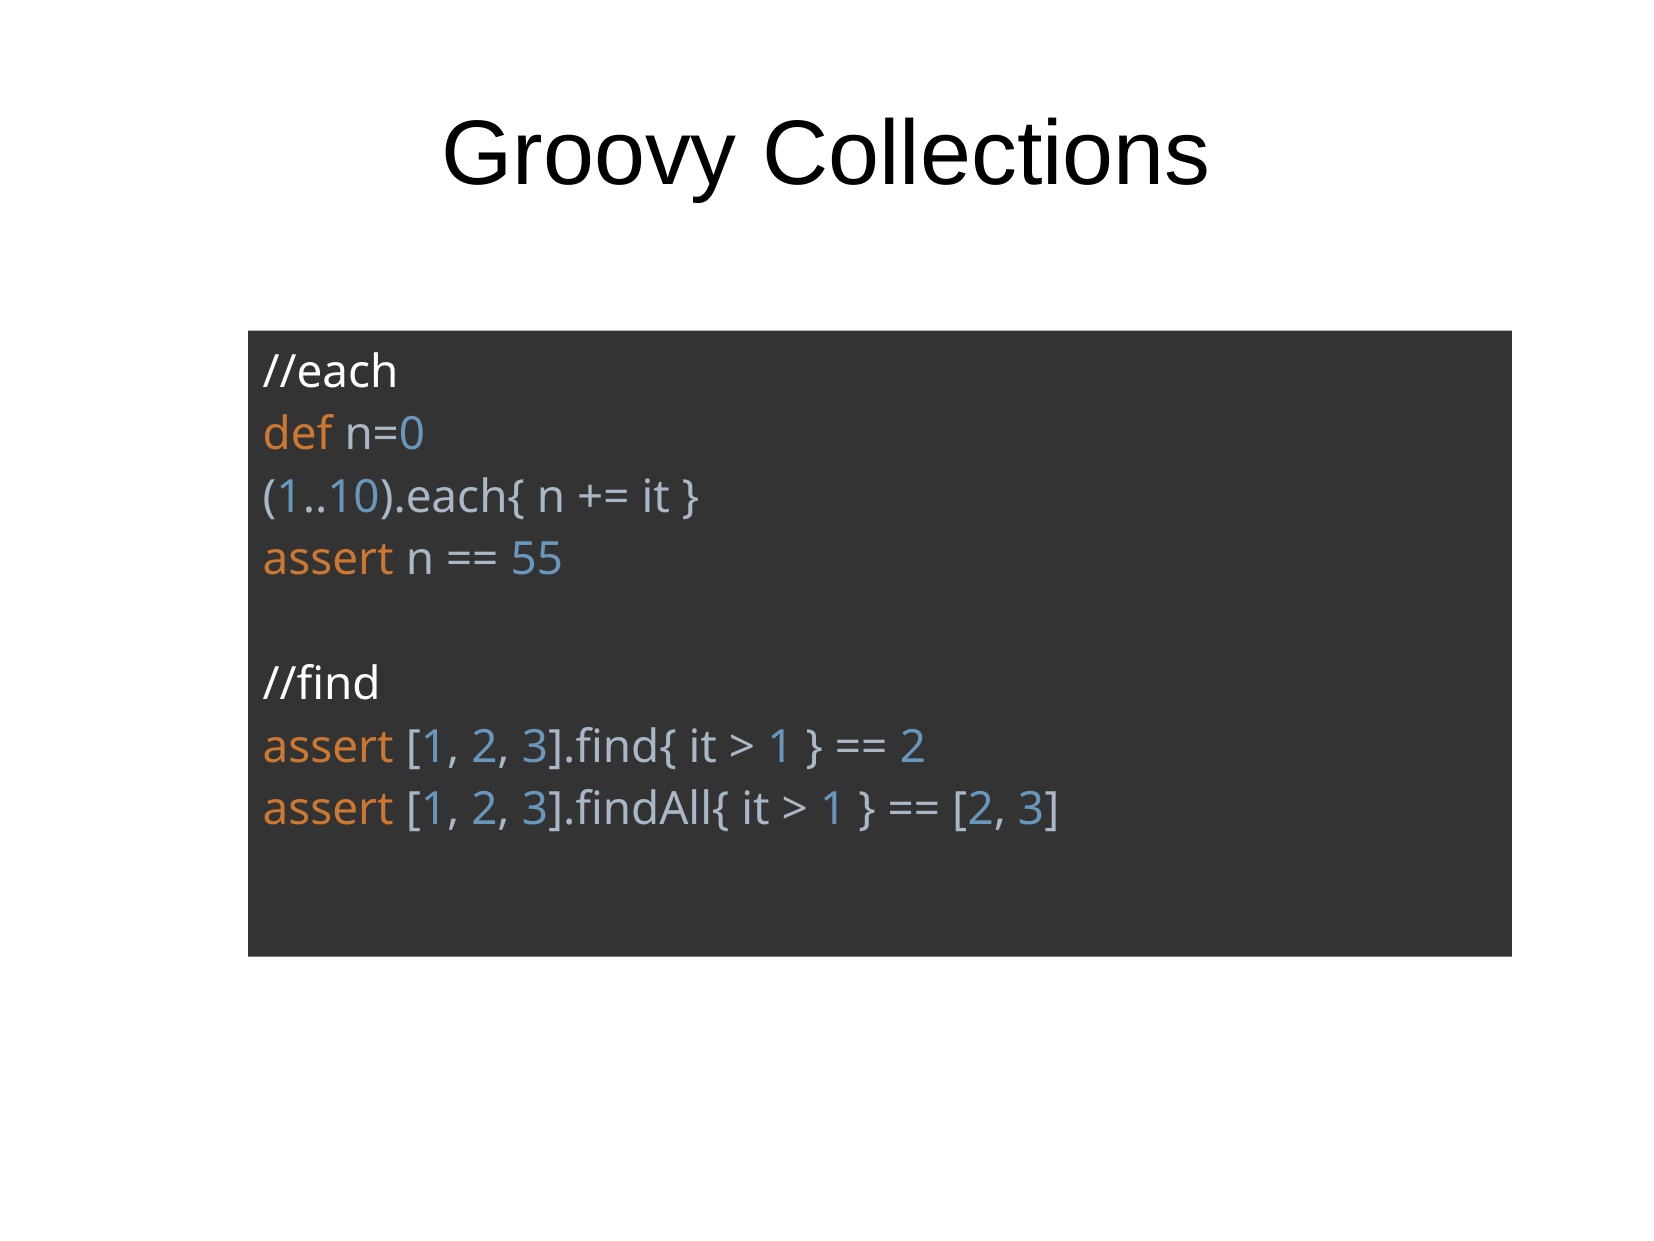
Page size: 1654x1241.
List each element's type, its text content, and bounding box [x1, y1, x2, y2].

text_box //each def n=0 (1..10).each{ n += it } assert n == 55 //find assert [1, 2, 3].find{ it > 1 } == 2 assert [1, 2, 3].findAll{ it > 1 } == [2, 3] [248, 330, 1512, 957]
title Groovy Collections [82, 49, 1571, 257]
